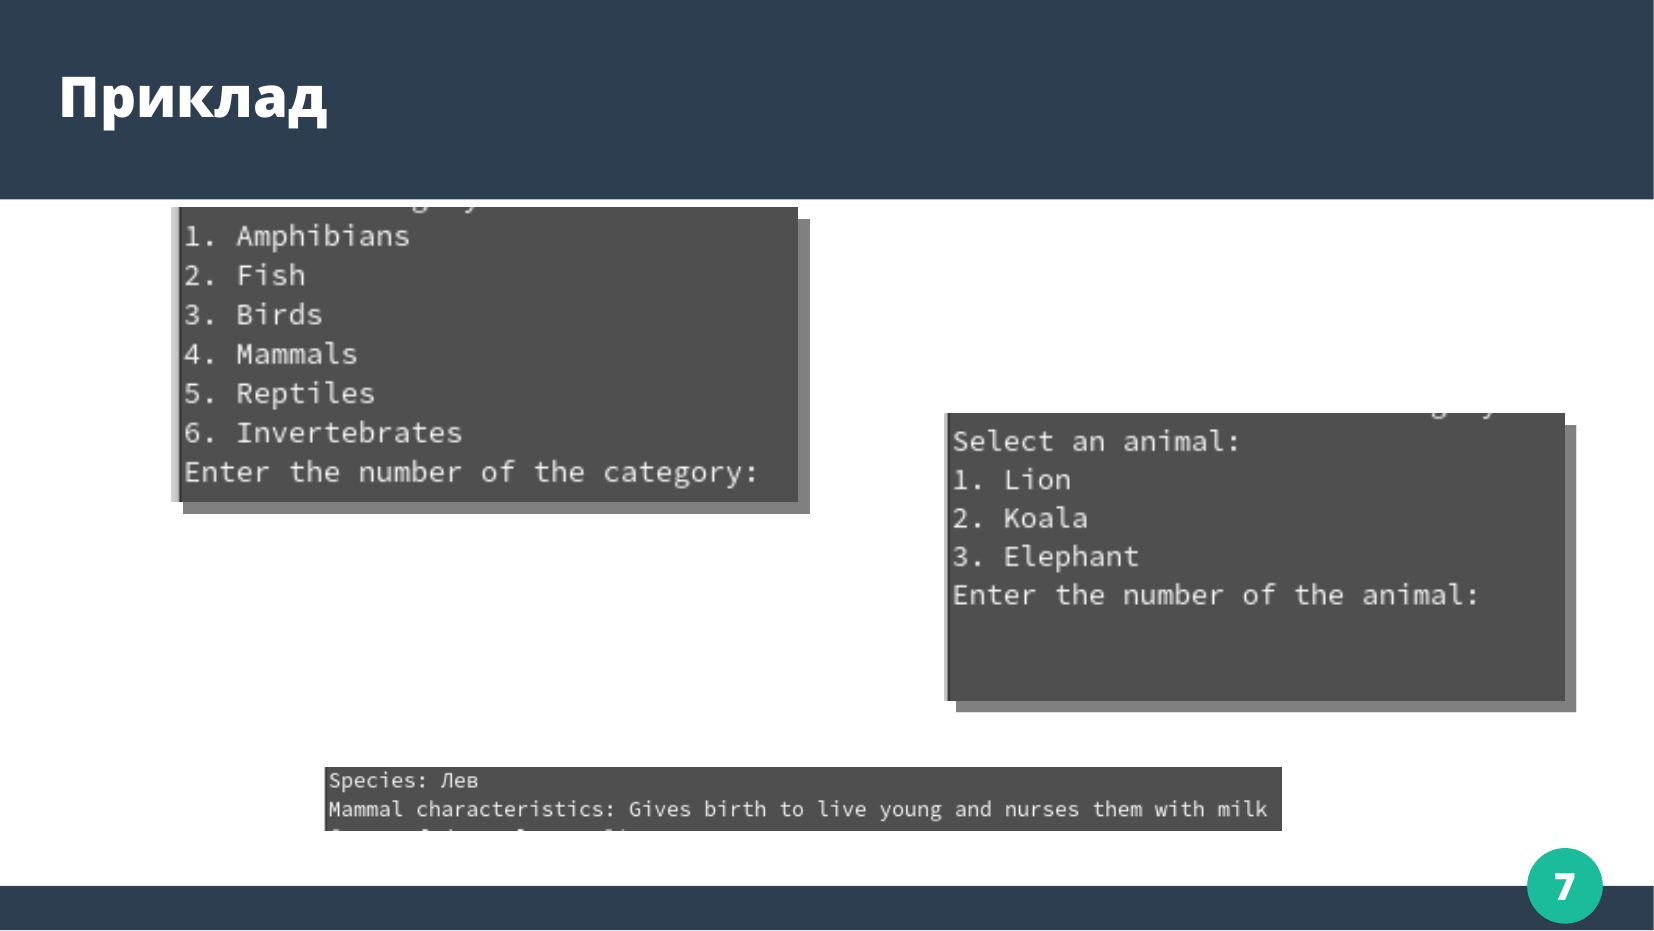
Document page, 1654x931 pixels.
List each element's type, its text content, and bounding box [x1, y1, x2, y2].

title Приклад [59, 37, 1595, 155]
picture [944, 413, 1565, 702]
picture [171, 207, 798, 502]
picture [324, 767, 1282, 831]
